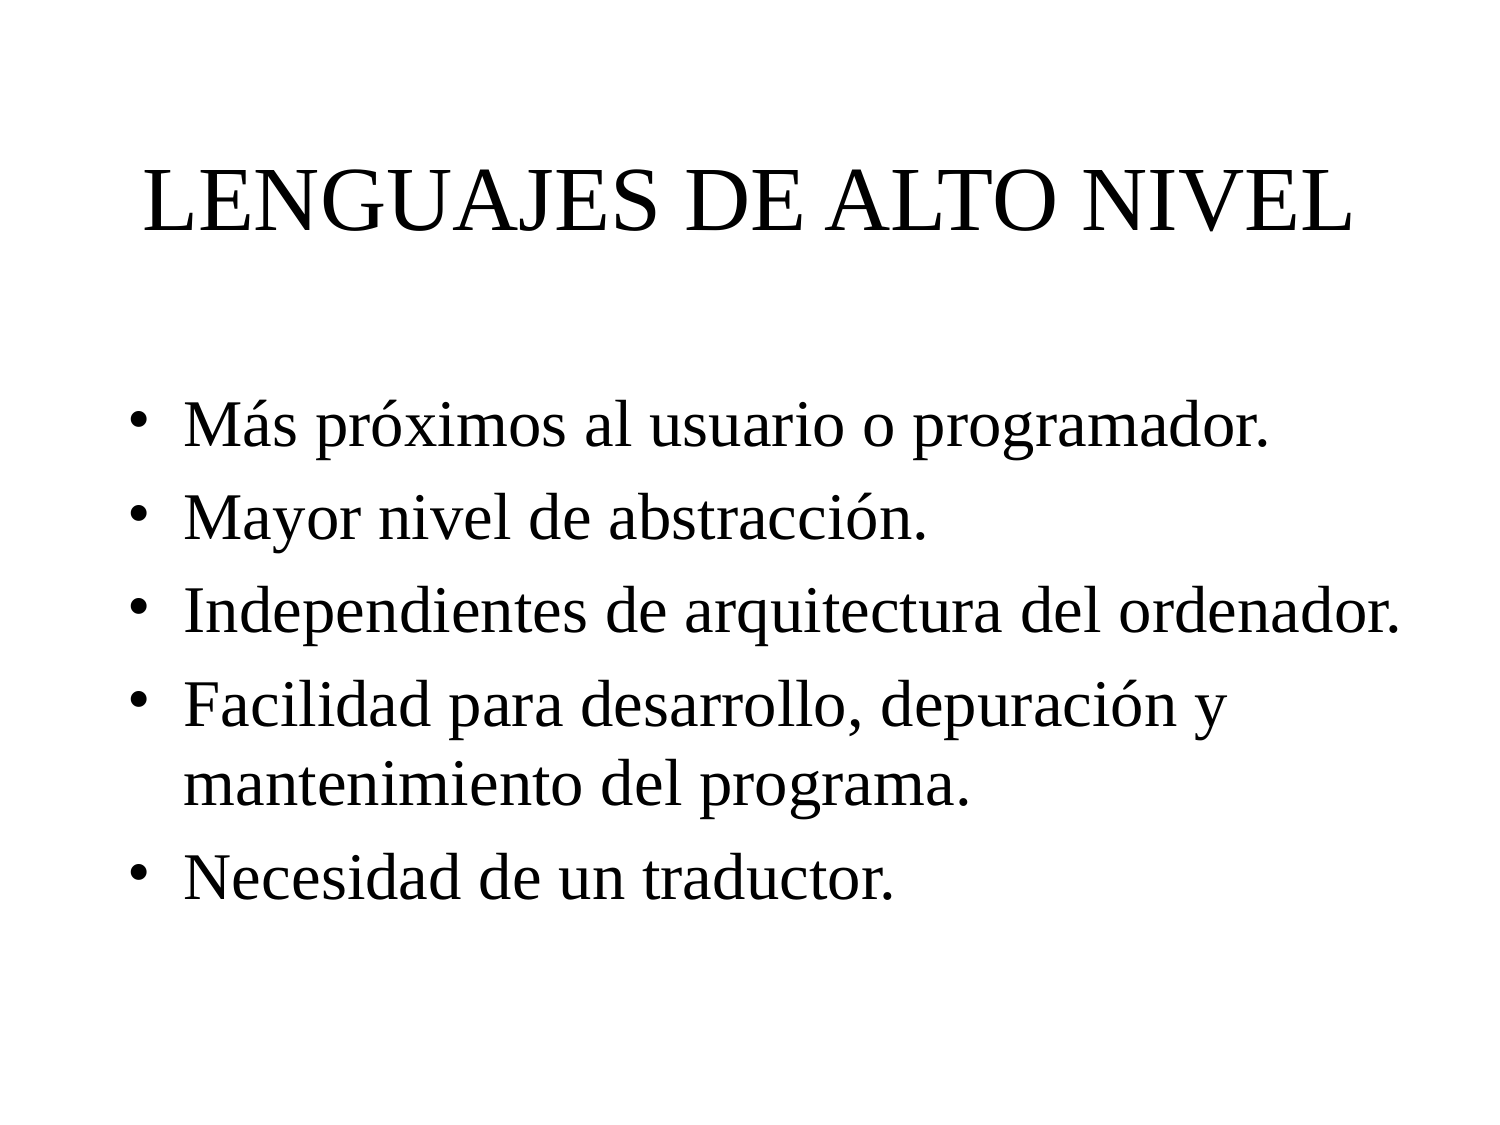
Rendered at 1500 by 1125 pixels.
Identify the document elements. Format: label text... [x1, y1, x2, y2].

title LENGUAJES DE ALTO NIVEL [112, 99, 1388, 288]
list Más próximos al usuario o programador. Mayor nivel de abstracción. Independientes de arquitectura del ordenador. Facilidad para desarrollo, depuración y mantenimiento del programa. Necesidad de un traductor. [112, 371, 1463, 1047]
